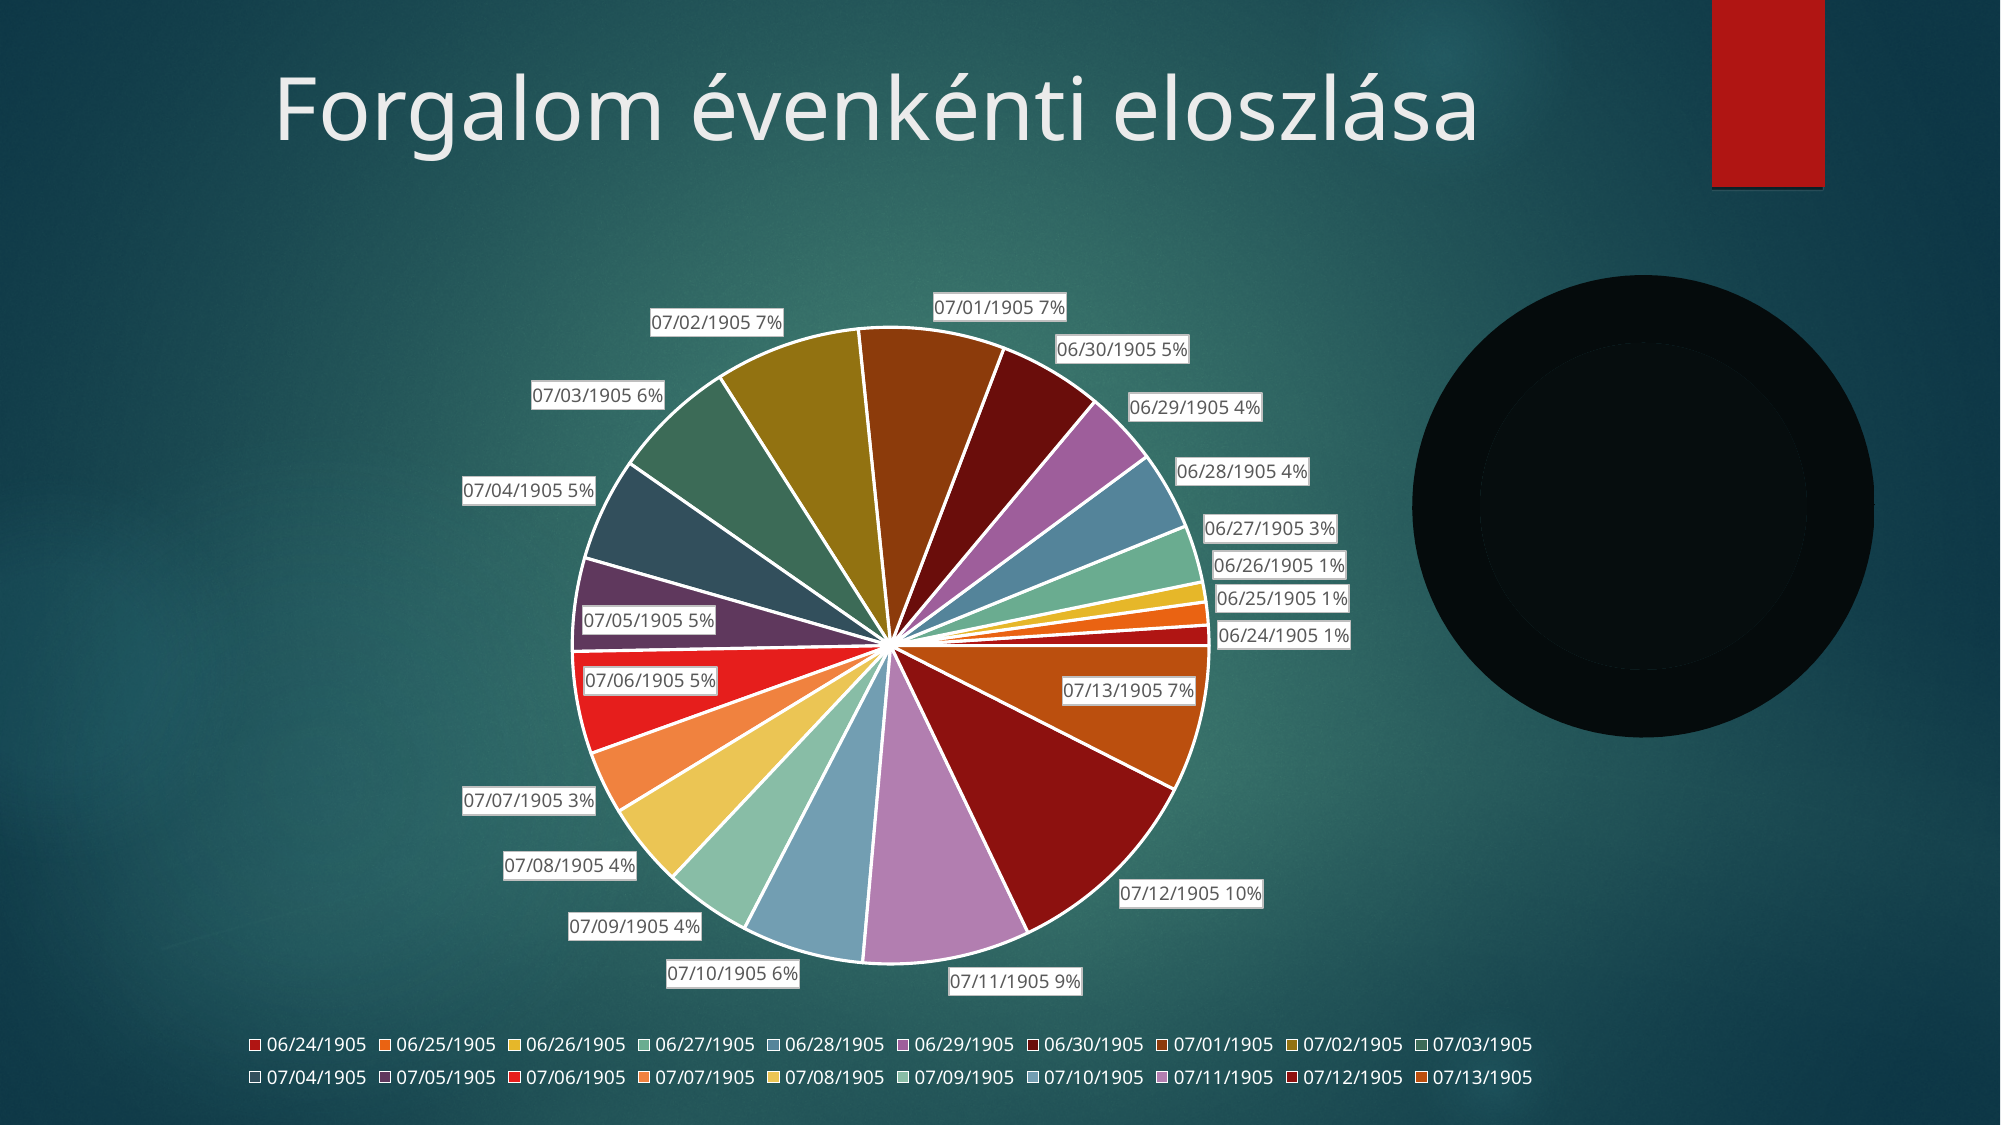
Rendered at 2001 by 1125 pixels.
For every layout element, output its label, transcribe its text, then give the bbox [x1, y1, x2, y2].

chart [133, 275, 1649, 1097]
title Forgalom évenkénti eloszlása [106, 45, 1649, 276]
